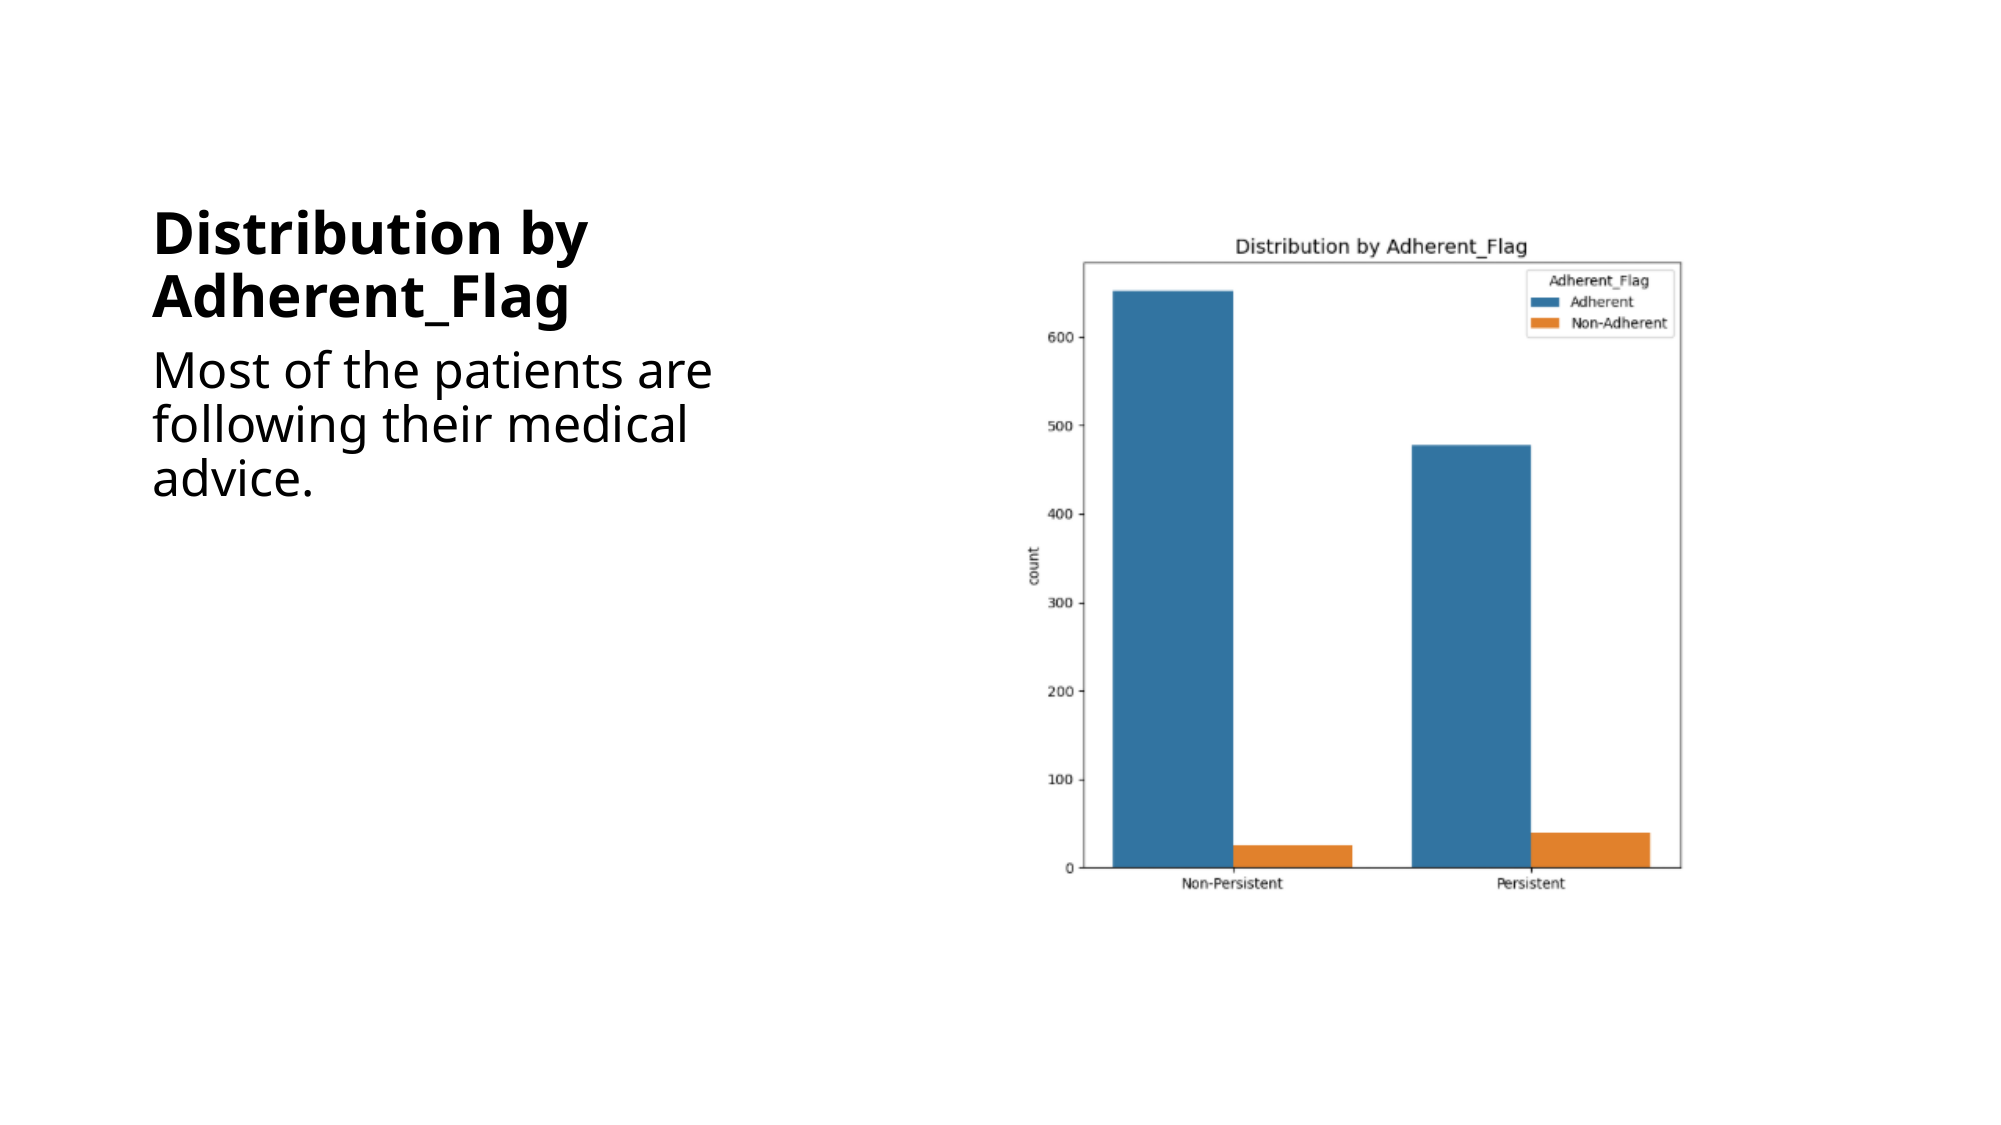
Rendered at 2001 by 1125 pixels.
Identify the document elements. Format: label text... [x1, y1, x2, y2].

picture [1022, 229, 1691, 894]
list Most of the patients are following their medical advice. [137, 337, 783, 963]
title Distribution by Adherent_Flag [137, 75, 783, 337]
